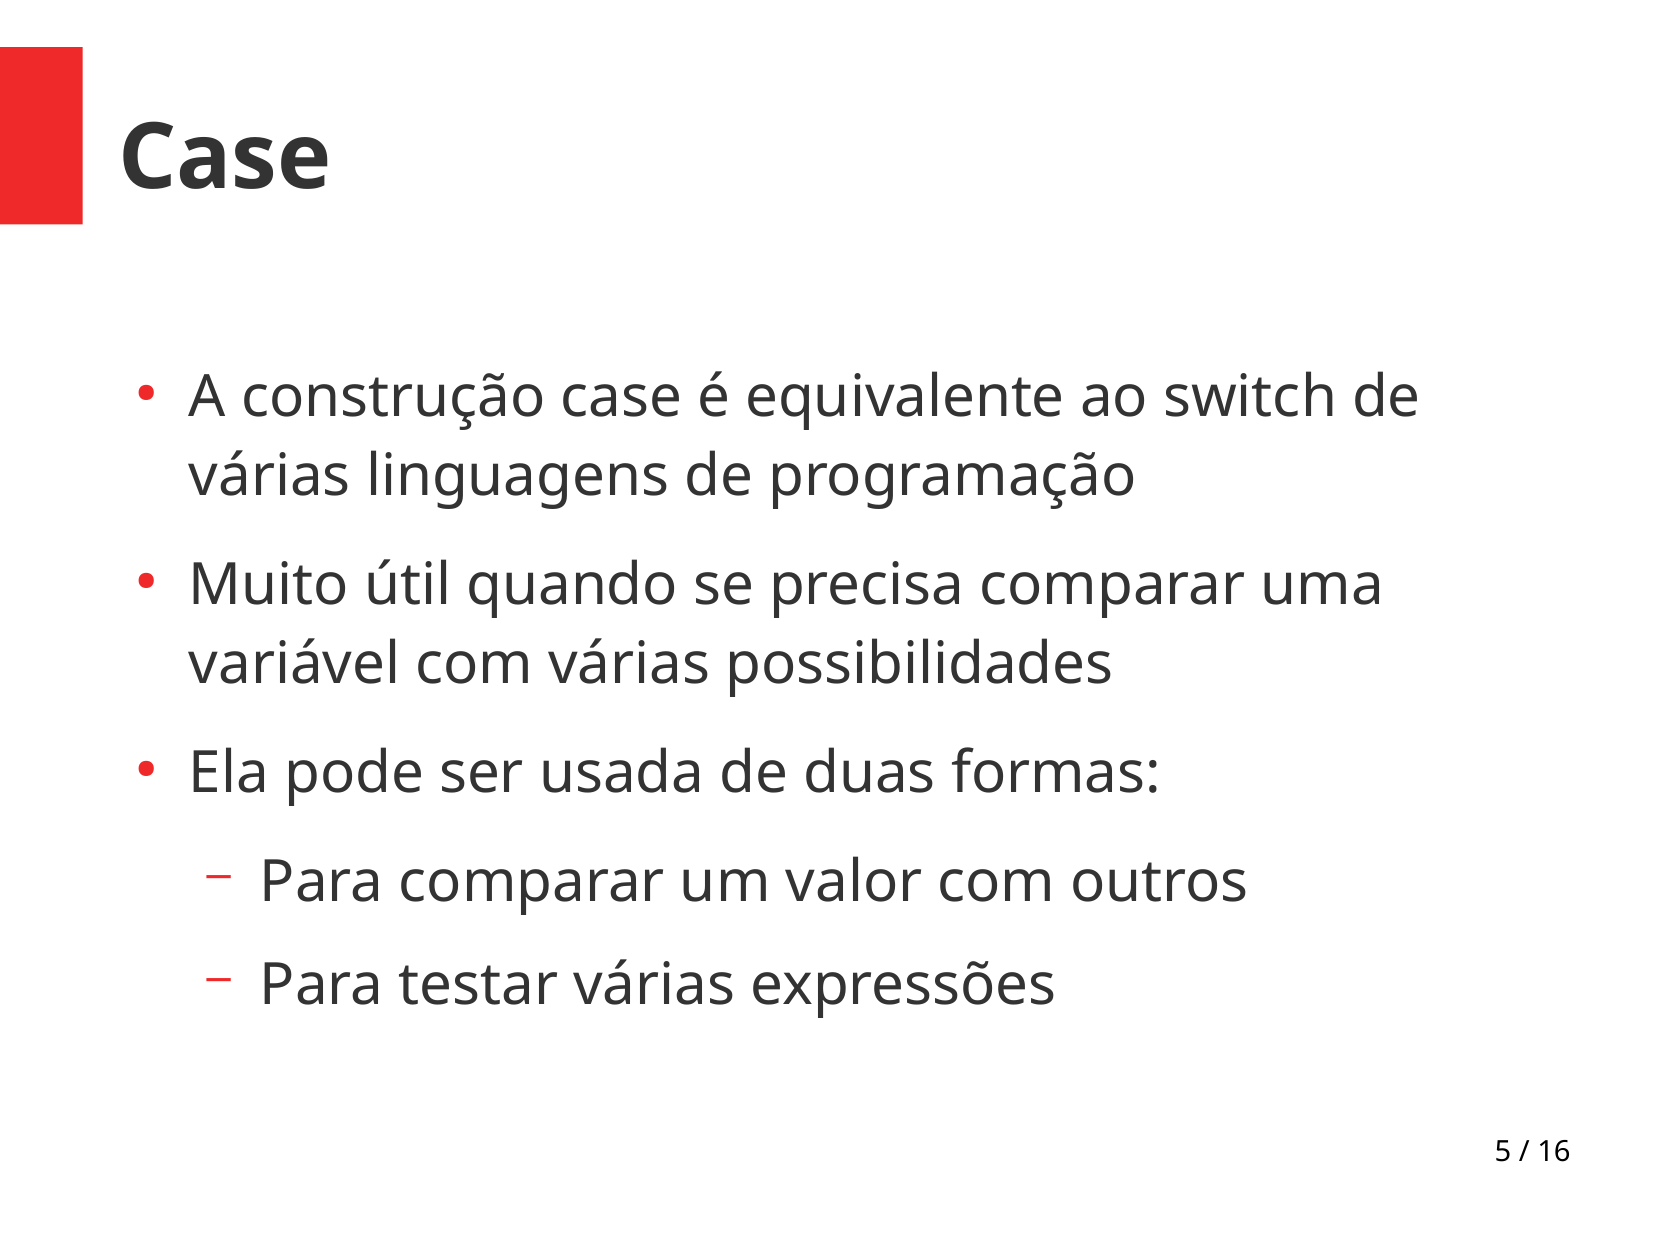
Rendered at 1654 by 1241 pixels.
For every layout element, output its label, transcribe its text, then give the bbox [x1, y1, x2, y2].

list A construção case é equivalente ao switch de várias linguagens de programação Muito útil quando se precisa comparar uma variável com várias possibilidades Ela pode ser usada de duas formas: Para comparar um valor com outros Para testar várias expressões [118, 354, 1536, 1074]
title Case [118, 45, 1571, 260]
